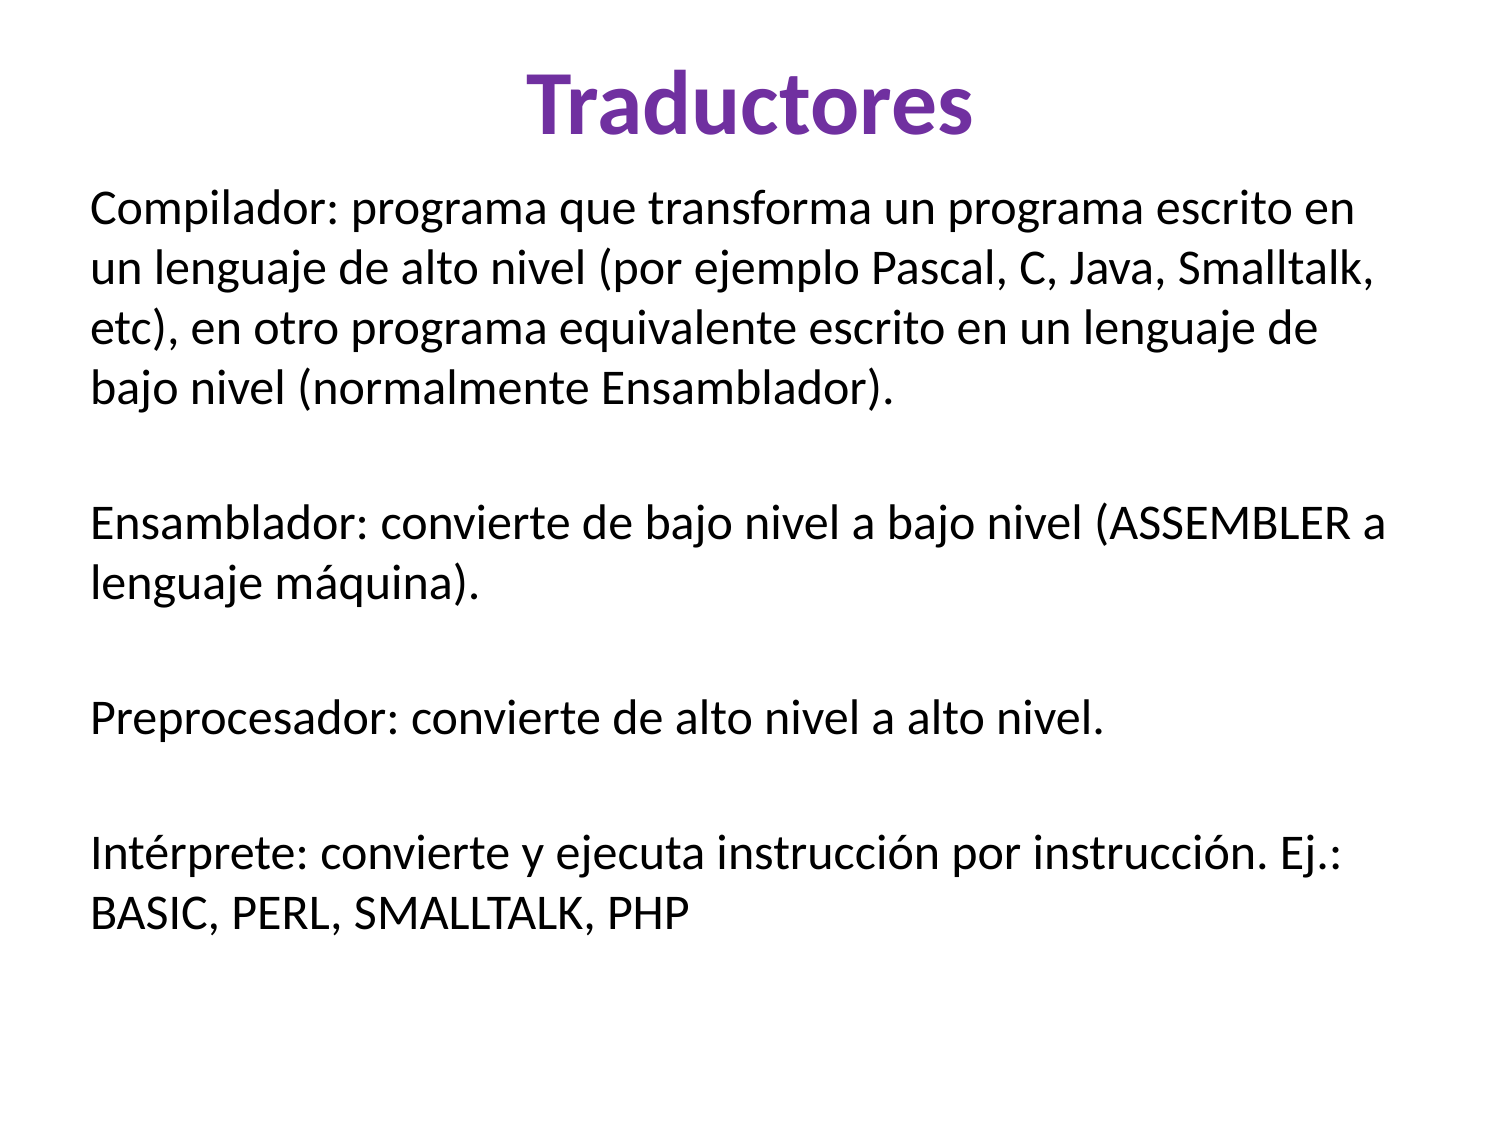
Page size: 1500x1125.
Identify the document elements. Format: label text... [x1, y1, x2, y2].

list Compilador: programa que transforma un programa escrito en un lenguaje de alto nivel (por ejemplo Pascal, C, Java, Smalltalk, etc), en otro programa equivalente escrito en un lenguaje de bajo nivel (normalmente Ensamblador). Ensamblador: convierte de bajo nivel a bajo nivel (ASSEMBLER a lenguaje máquina). Preprocesador: convierte de alto nivel a alto nivel. Intérprete: convierte y ejecuta instrucción por instrucción. Ej.: BASIC, PERL, SMALLTALK, PHP [75, 167, 1425, 1005]
title Traductores [75, 45, 1425, 150]
